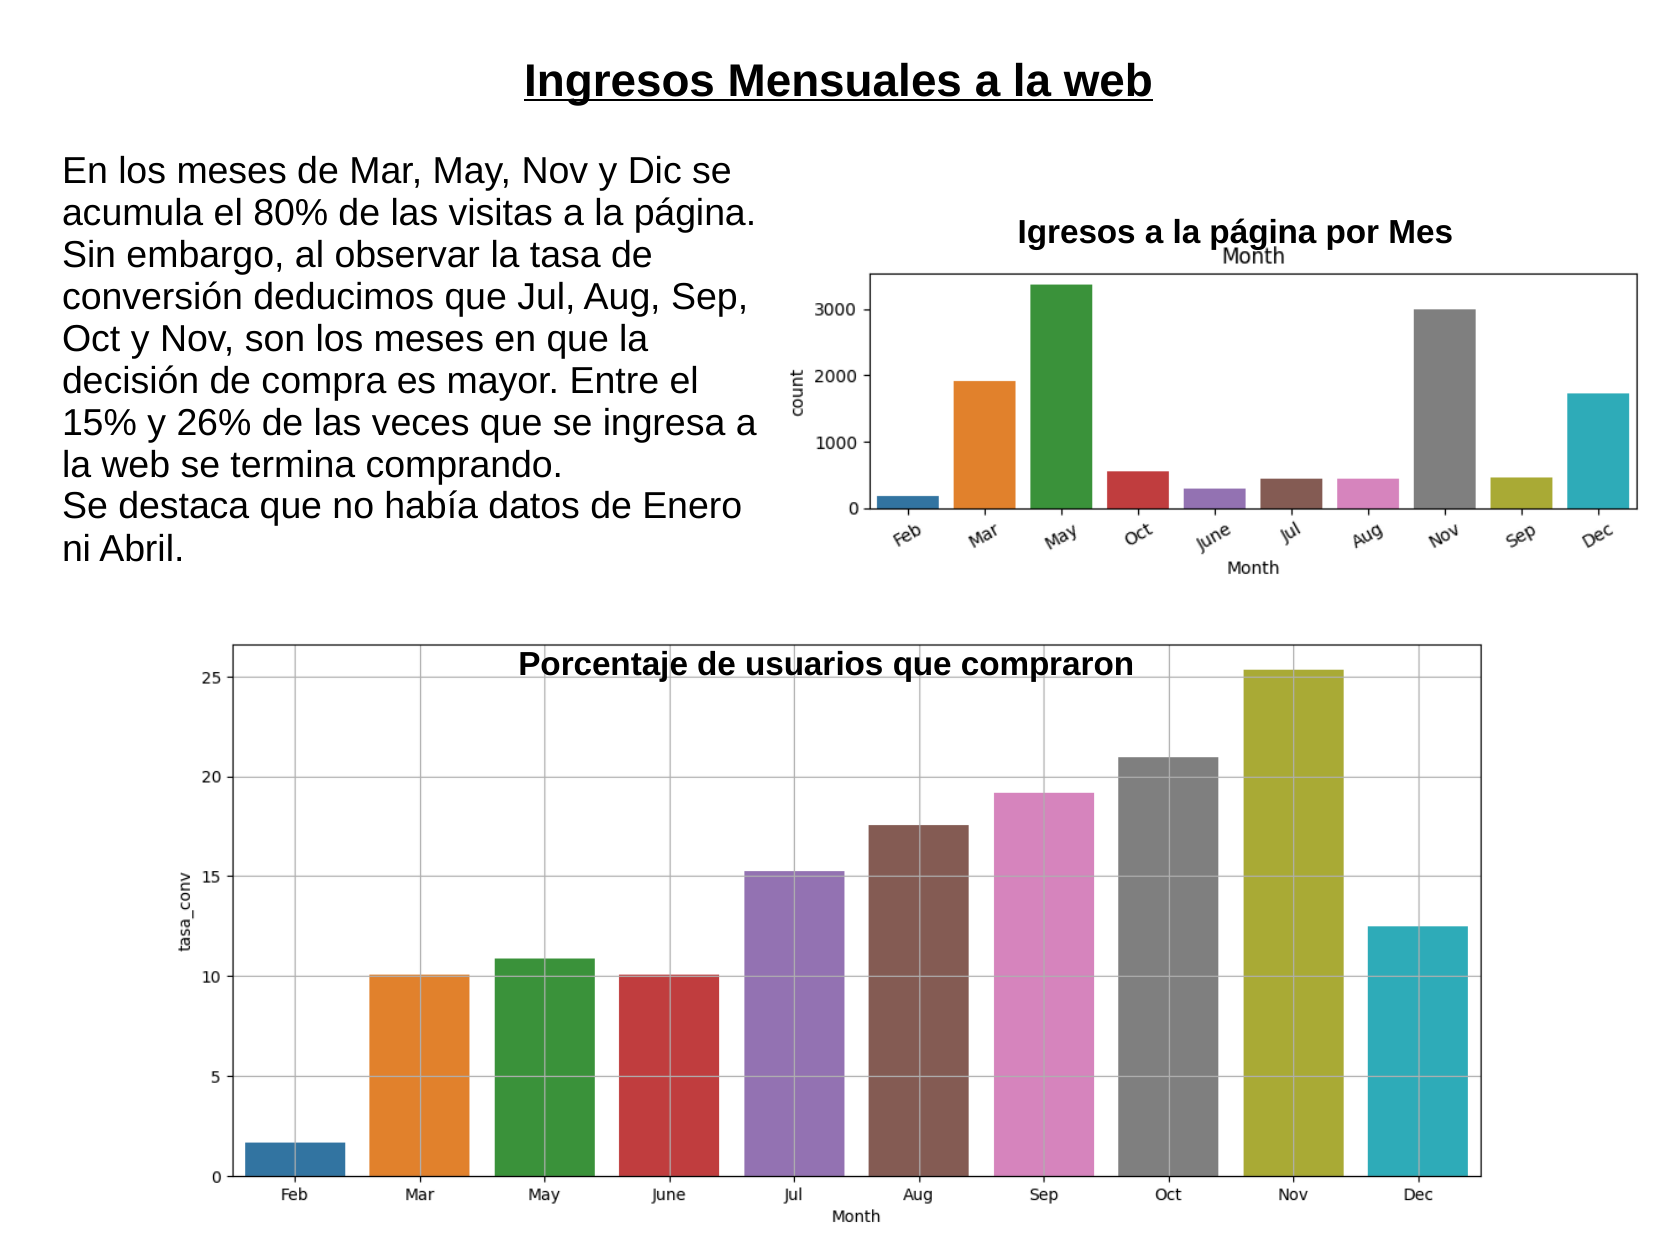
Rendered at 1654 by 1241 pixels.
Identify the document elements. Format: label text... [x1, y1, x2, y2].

text_box En los meses de Mar, May, Nov y Dic se acumula el 80% de las visitas a la página. Sin embargo, al observar la tasa de conversión deducimos que Jul, Aug, Sep, Oct y Nov, son los meses en que la decisión de compra es mayor. Entre el 15% y 26% de las veces que se ingresa a la web se termina comprando. Se destaca que no había datos de Enero ni Abril. [47, 141, 792, 590]
picture [767, 234, 1649, 615]
text_box Porcentaje de usuarios que compraron [431, 637, 1223, 690]
picture [167, 633, 1491, 1237]
text_box Ingresos Mensuales a la web [59, 47, 1619, 114]
text_box Igresos a la página por Mes [840, 205, 1632, 258]
